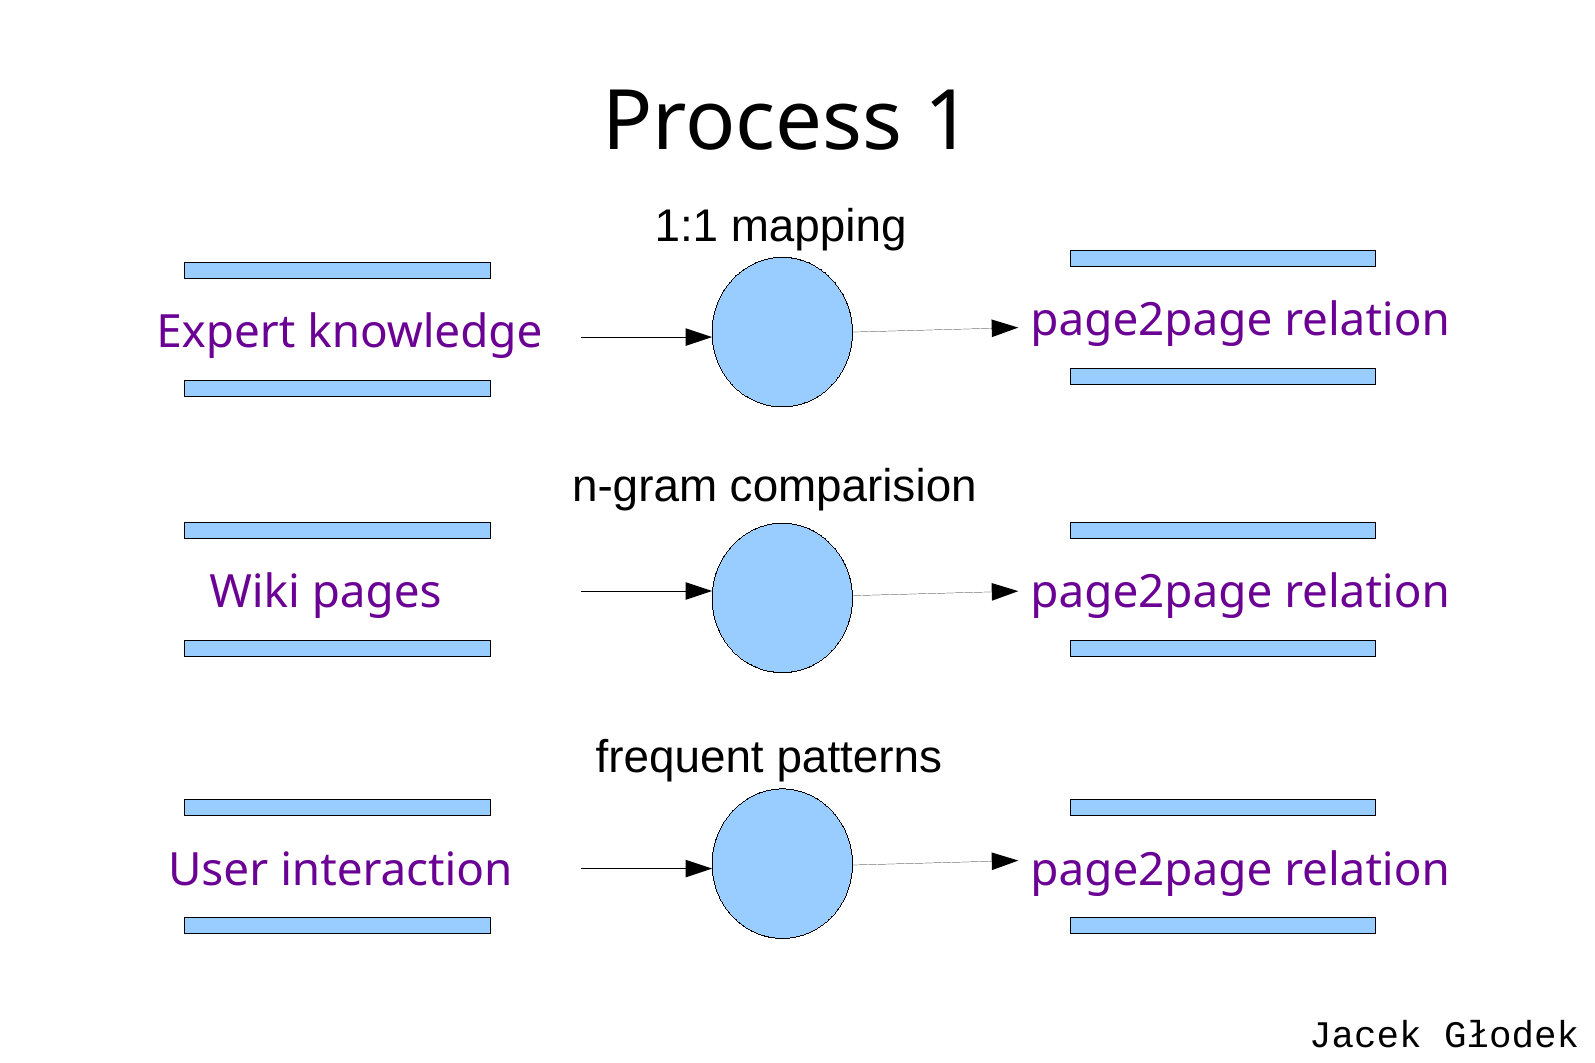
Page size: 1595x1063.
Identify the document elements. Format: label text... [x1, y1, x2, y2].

text_box page2page relation [1015, 279, 1577, 430]
text_box Jacek Głodek [1294, 1008, 1595, 1063]
text_box page2page relation [1015, 828, 1577, 979]
text_box [712, 790, 853, 939]
text_box Expert knowledge [141, 291, 600, 442]
text_box [712, 259, 853, 407]
text_box page2page relation [1015, 551, 1577, 702]
text_box [1070, 250, 1376, 267]
text_box [1070, 799, 1376, 816]
text_box User interaction [153, 828, 573, 979]
text_box frequent patterns [580, 723, 958, 790]
text_box Wiki pages [194, 551, 549, 702]
text_box [184, 799, 491, 816]
text_box n-gram comparision [557, 452, 993, 519]
text_box [184, 262, 491, 279]
text_box 1:1 mapping [639, 192, 923, 259]
text_box [712, 523, 853, 673]
text_box [184, 522, 491, 539]
text_box Process 1 [67, 53, 1530, 171]
text_box [1070, 522, 1376, 539]
text_box [184, 640, 194, 657]
